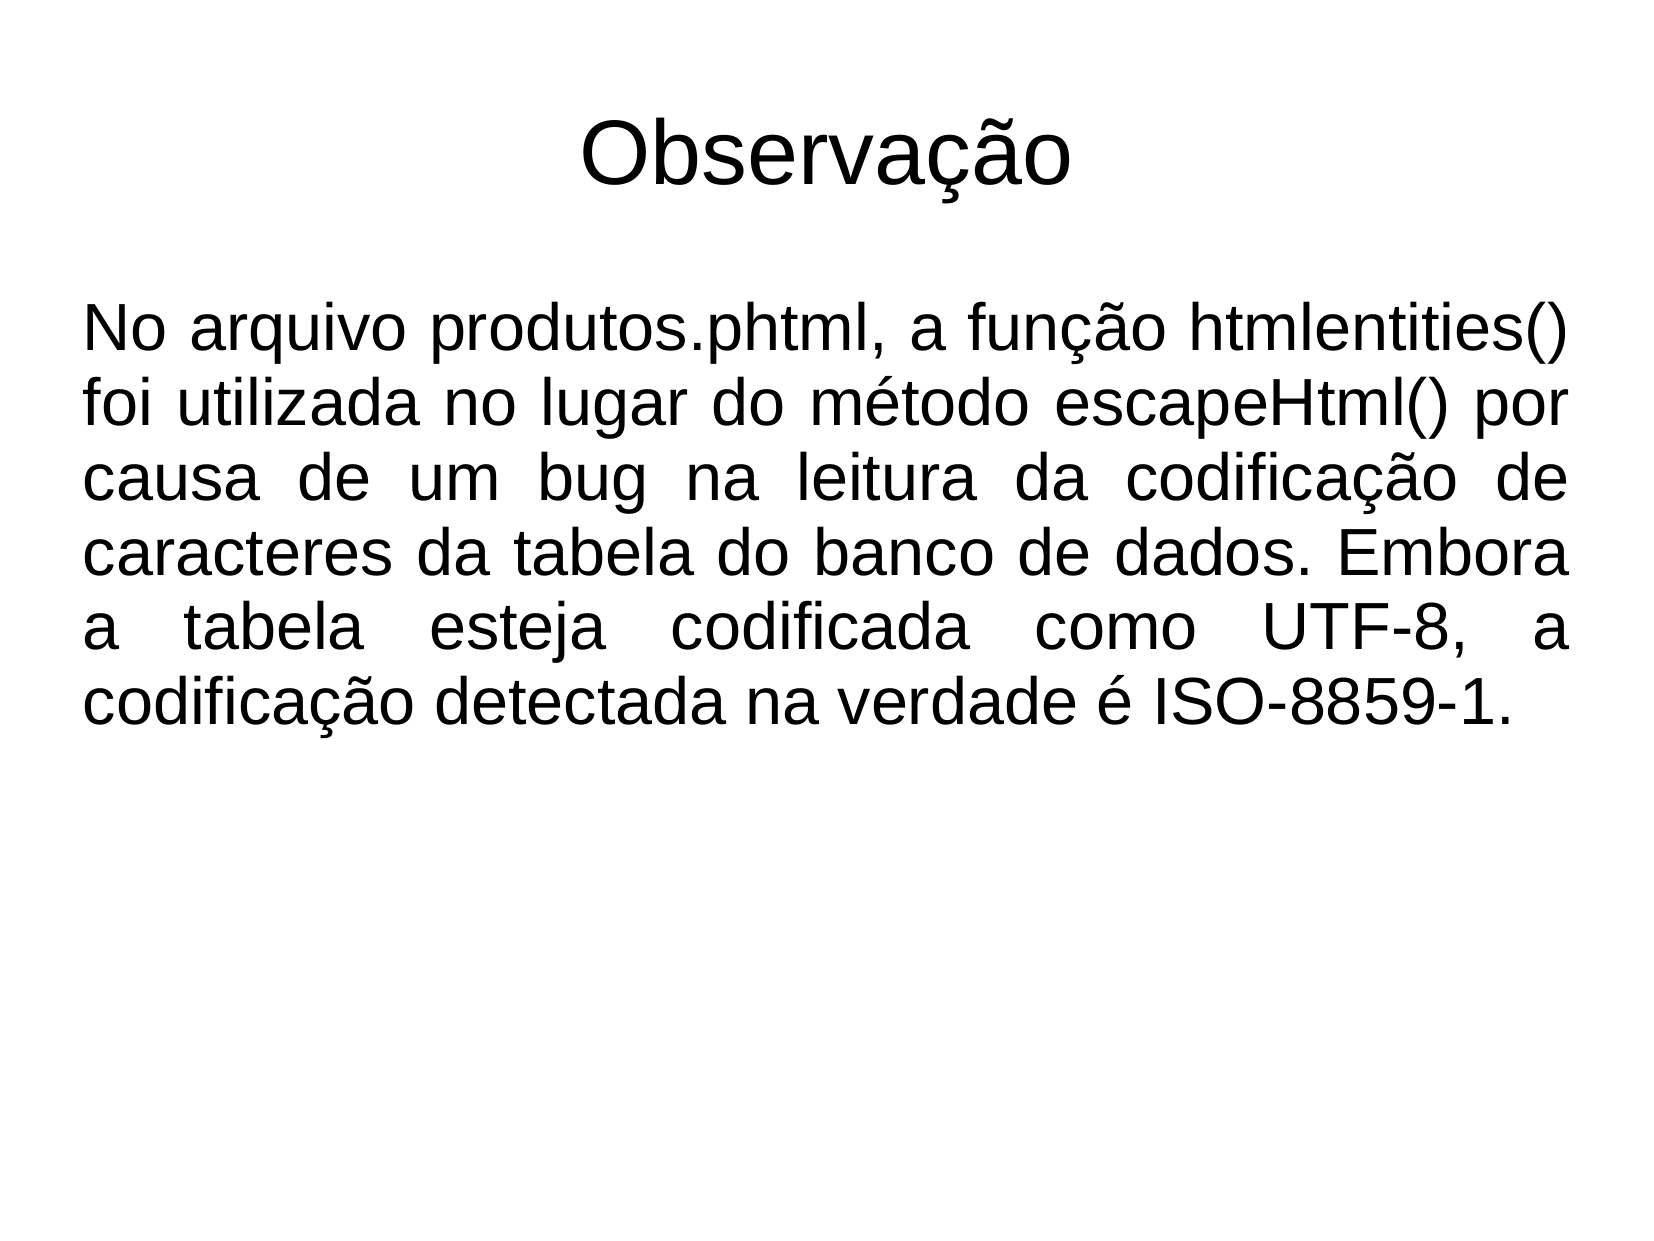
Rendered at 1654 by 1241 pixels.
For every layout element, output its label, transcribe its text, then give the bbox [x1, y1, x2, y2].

list No arquivo produtos.phtml, a função htmlentities() foi utilizada no lugar do método escapeHtml() por causa de um bug na leitura da codificação de caracteres da tabela do banco de dados. Embora a tabela esteja codificada como UTF-8, a codificação detectada na verdade é ISO-8859-1. [82, 290, 1571, 739]
title Observação [82, 49, 1571, 257]
